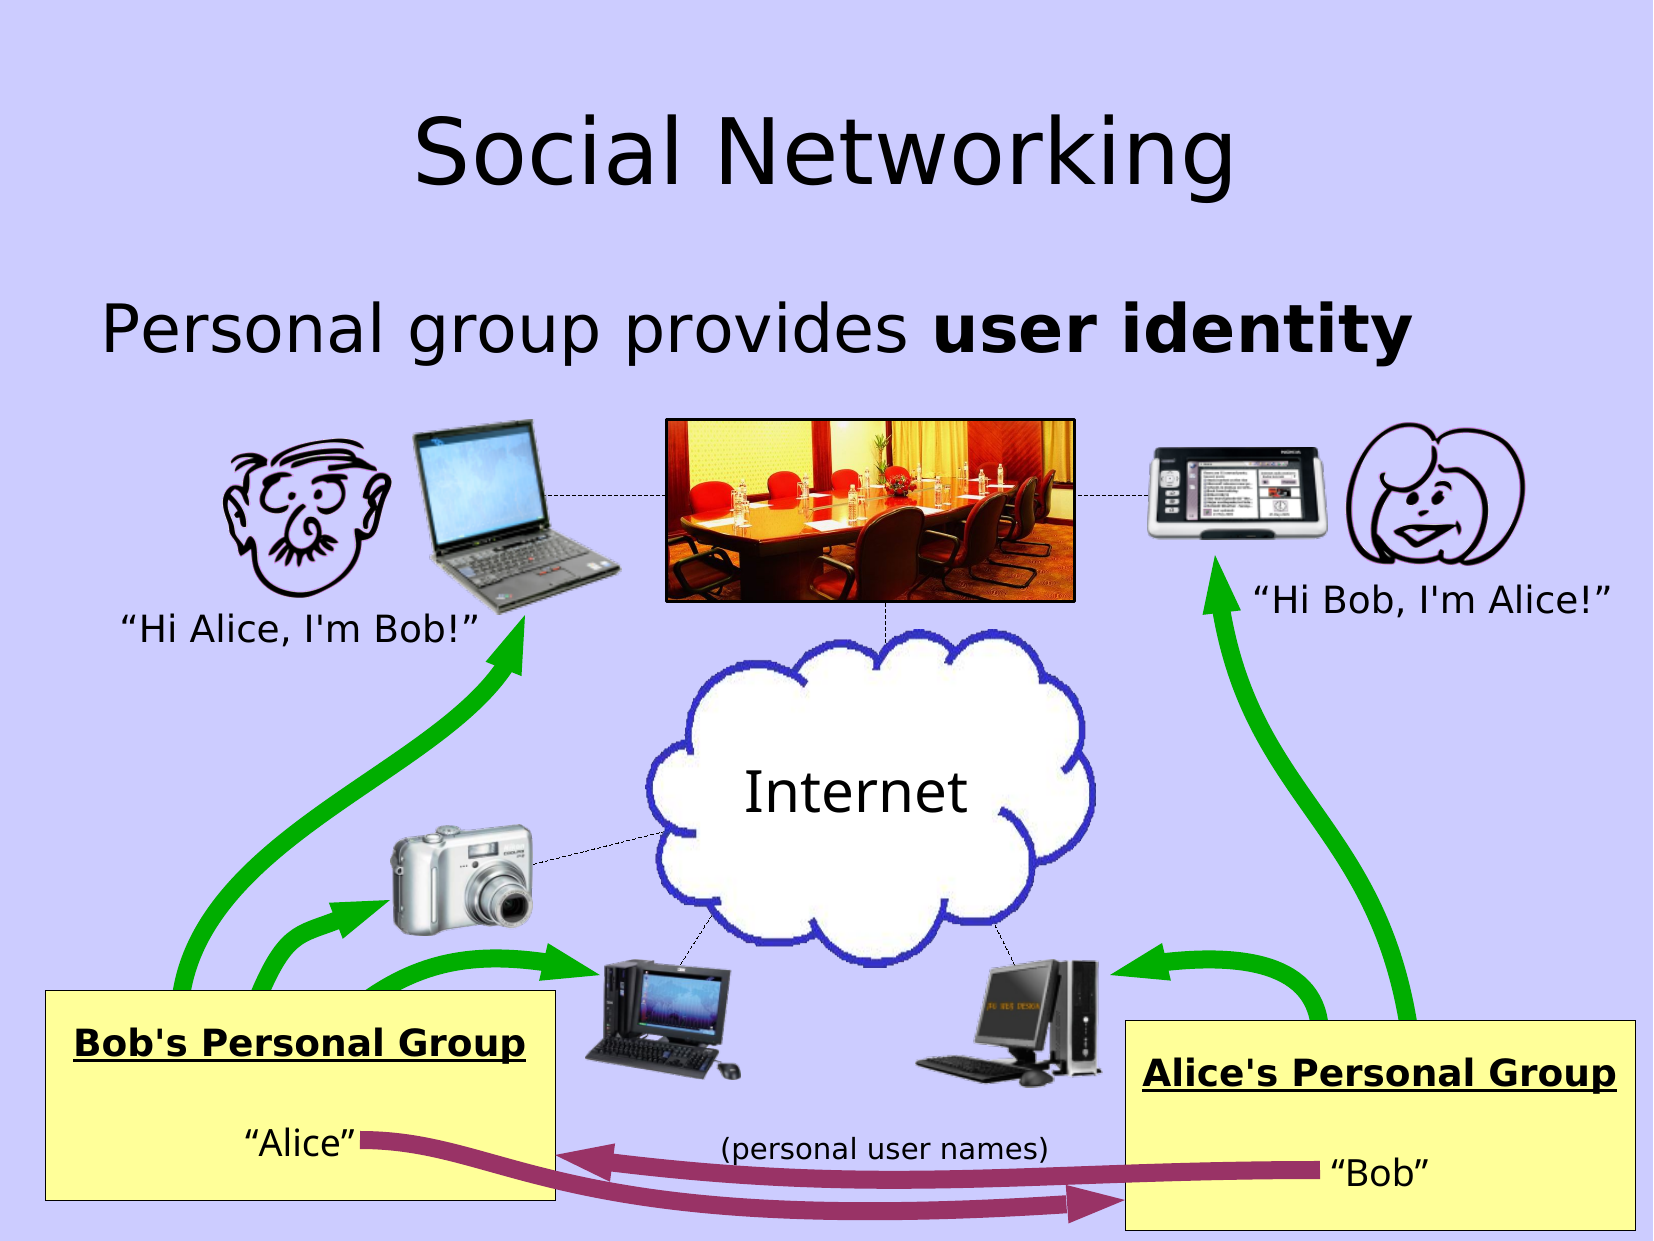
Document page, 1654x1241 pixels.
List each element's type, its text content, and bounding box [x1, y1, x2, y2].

picture [390, 824, 533, 936]
text_box “Hi Bob, I'm Alice!” [1230, 571, 1636, 631]
picture [412, 419, 622, 616]
text_box (personal user names) [645, 1125, 1126, 1174]
picture [667, 420, 1073, 601]
list Personal group provides user identity [1235, 631, 1571, 1020]
text_box Bob's Personal Group “Alice” [45, 990, 556, 1201]
picture [217, 434, 398, 600]
text_box Internet [655, 742, 1058, 823]
list Personal group provides user identity [82, 290, 1571, 1095]
text_box Alice's Personal Group “Bob” [1125, 1020, 1636, 1231]
title Social Networking [82, 49, 1571, 257]
picture [1342, 416, 1531, 571]
picture [585, 629, 1103, 1088]
picture [1147, 447, 1328, 541]
text_box “Hi Alice, I'm Bob!” [90, 600, 511, 659]
